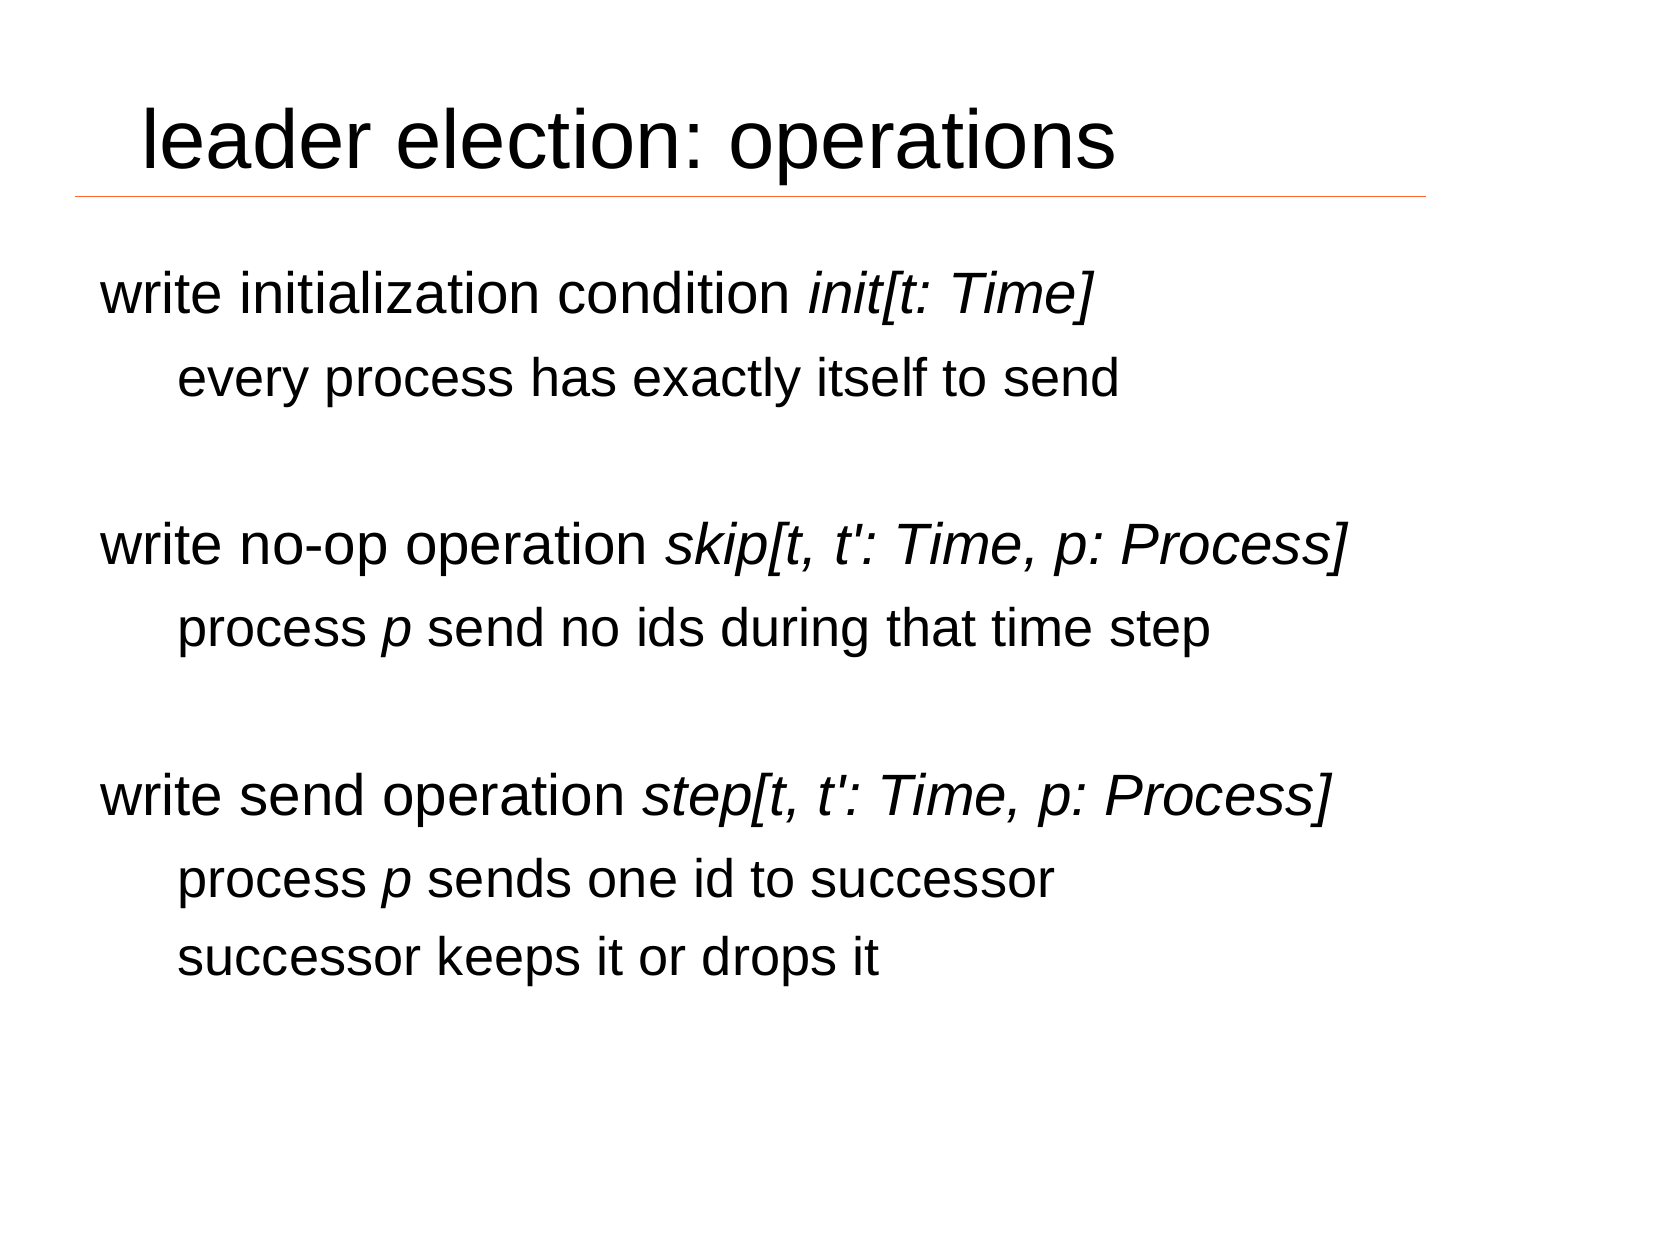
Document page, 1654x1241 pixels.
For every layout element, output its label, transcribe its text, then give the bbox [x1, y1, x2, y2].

list write initialization condition init[t: Time] every process has exactly itself to send write no-op operation skip[t, t': Time, p: Process] process p send no ids during that time step write send operation step[t, t': Time, p: Process] process p sends one id to successor successor keeps it or drops it [82, 261, 1571, 1120]
title leader election: operations [141, 86, 1604, 193]
